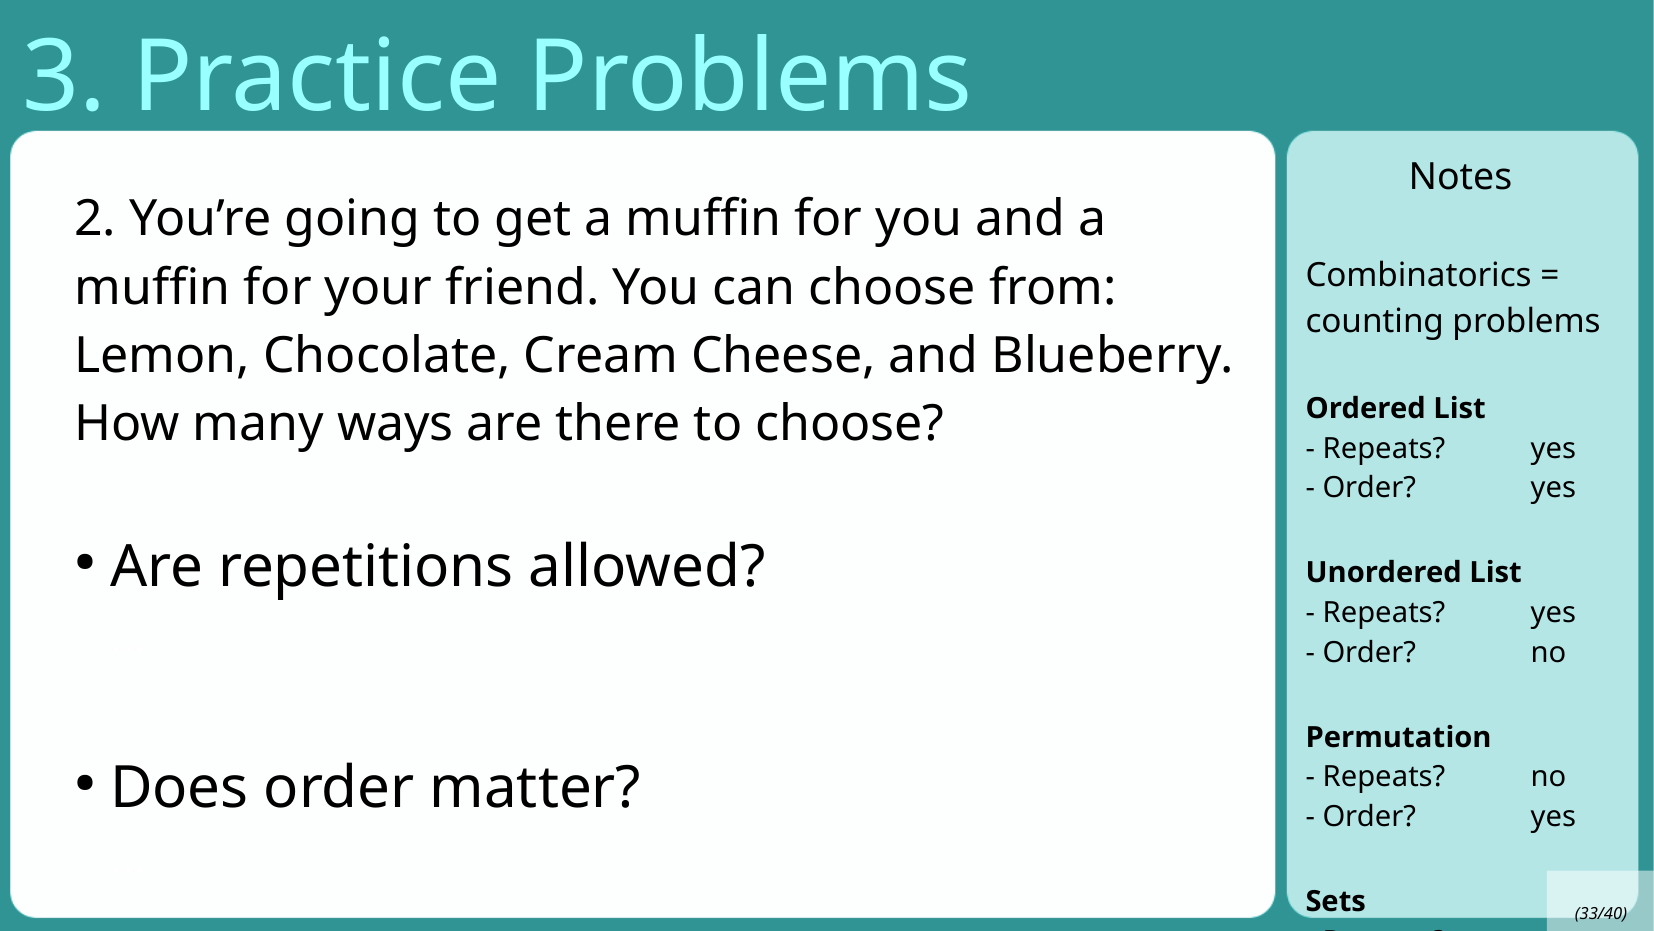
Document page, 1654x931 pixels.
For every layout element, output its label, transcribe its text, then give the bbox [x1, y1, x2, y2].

text_box (<number>/40) [1546, 877, 1654, 931]
title 3. Practice Problems [22, 13, 1511, 130]
text_box 2. You’re going to get a muffin for you and a muffin for your friend. You can choose from: Lemon, Chocolate, Cream Cheese, and Blueberry. How many ways are there to choose? Are repetitions allowed? ... Does order matter? ... [74, 182, 1244, 789]
text_box Notes Combinatorics = counting problems Ordered List - Repeats? yes - Order? yes Unordered List - Repeats? yes - Order? no Permutation - Repeats? no - Order? yes Sets - Repeats? no - Order? no [1290, 141, 1631, 858]
picture [0, 0, 1654, 931]
